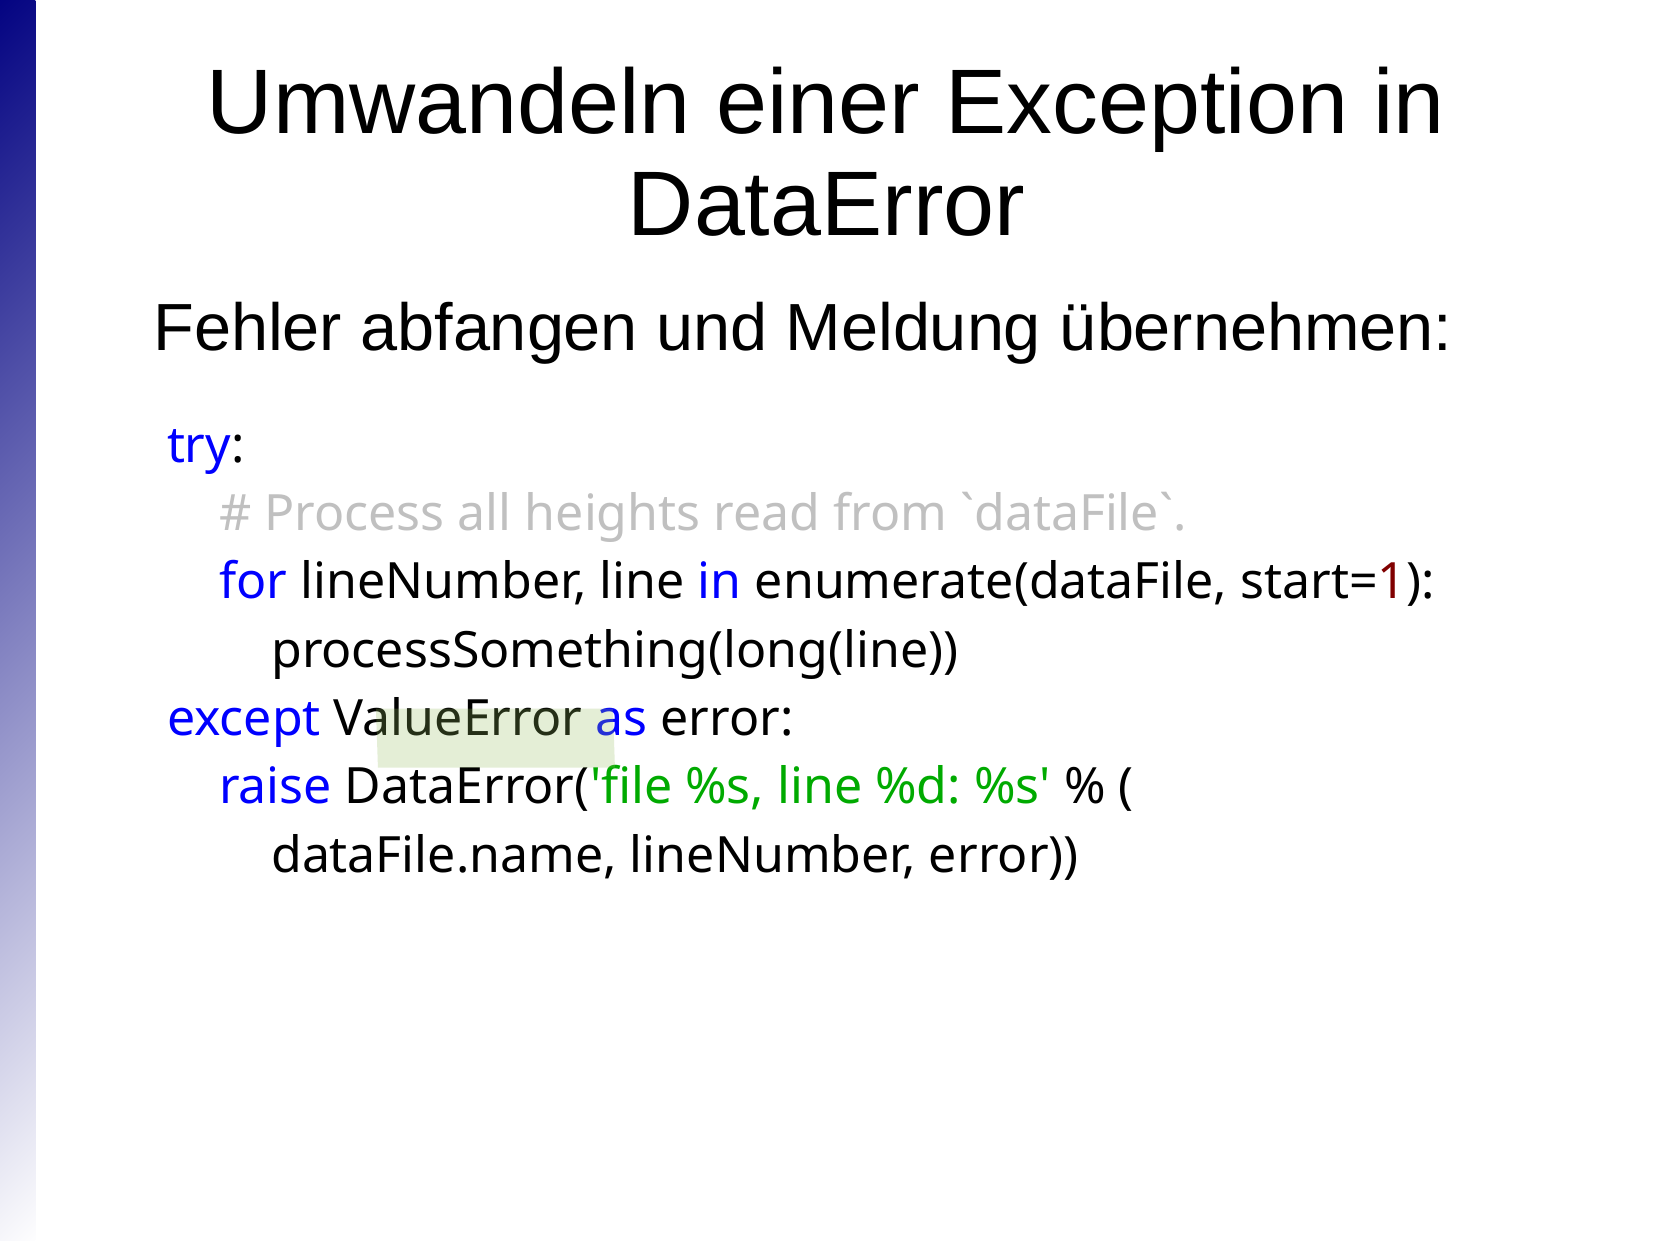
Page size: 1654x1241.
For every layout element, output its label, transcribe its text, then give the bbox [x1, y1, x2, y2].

list Fehler abfangen und Meldung übernehmen: [82, 290, 1571, 402]
text_box try: # Process all heights read from `dataFile`. for lineNumber, line in enumerate(dataFile, start=1): processSomething(long(line)) except ValueError as error: raise DataError('file %s, line %d: %s' % ( dataFile.name, lineNumber, error)) [100, 401, 1565, 944]
title Umwandeln einer Exception in DataError [82, 49, 1571, 257]
text_box [375, 708, 615, 768]
